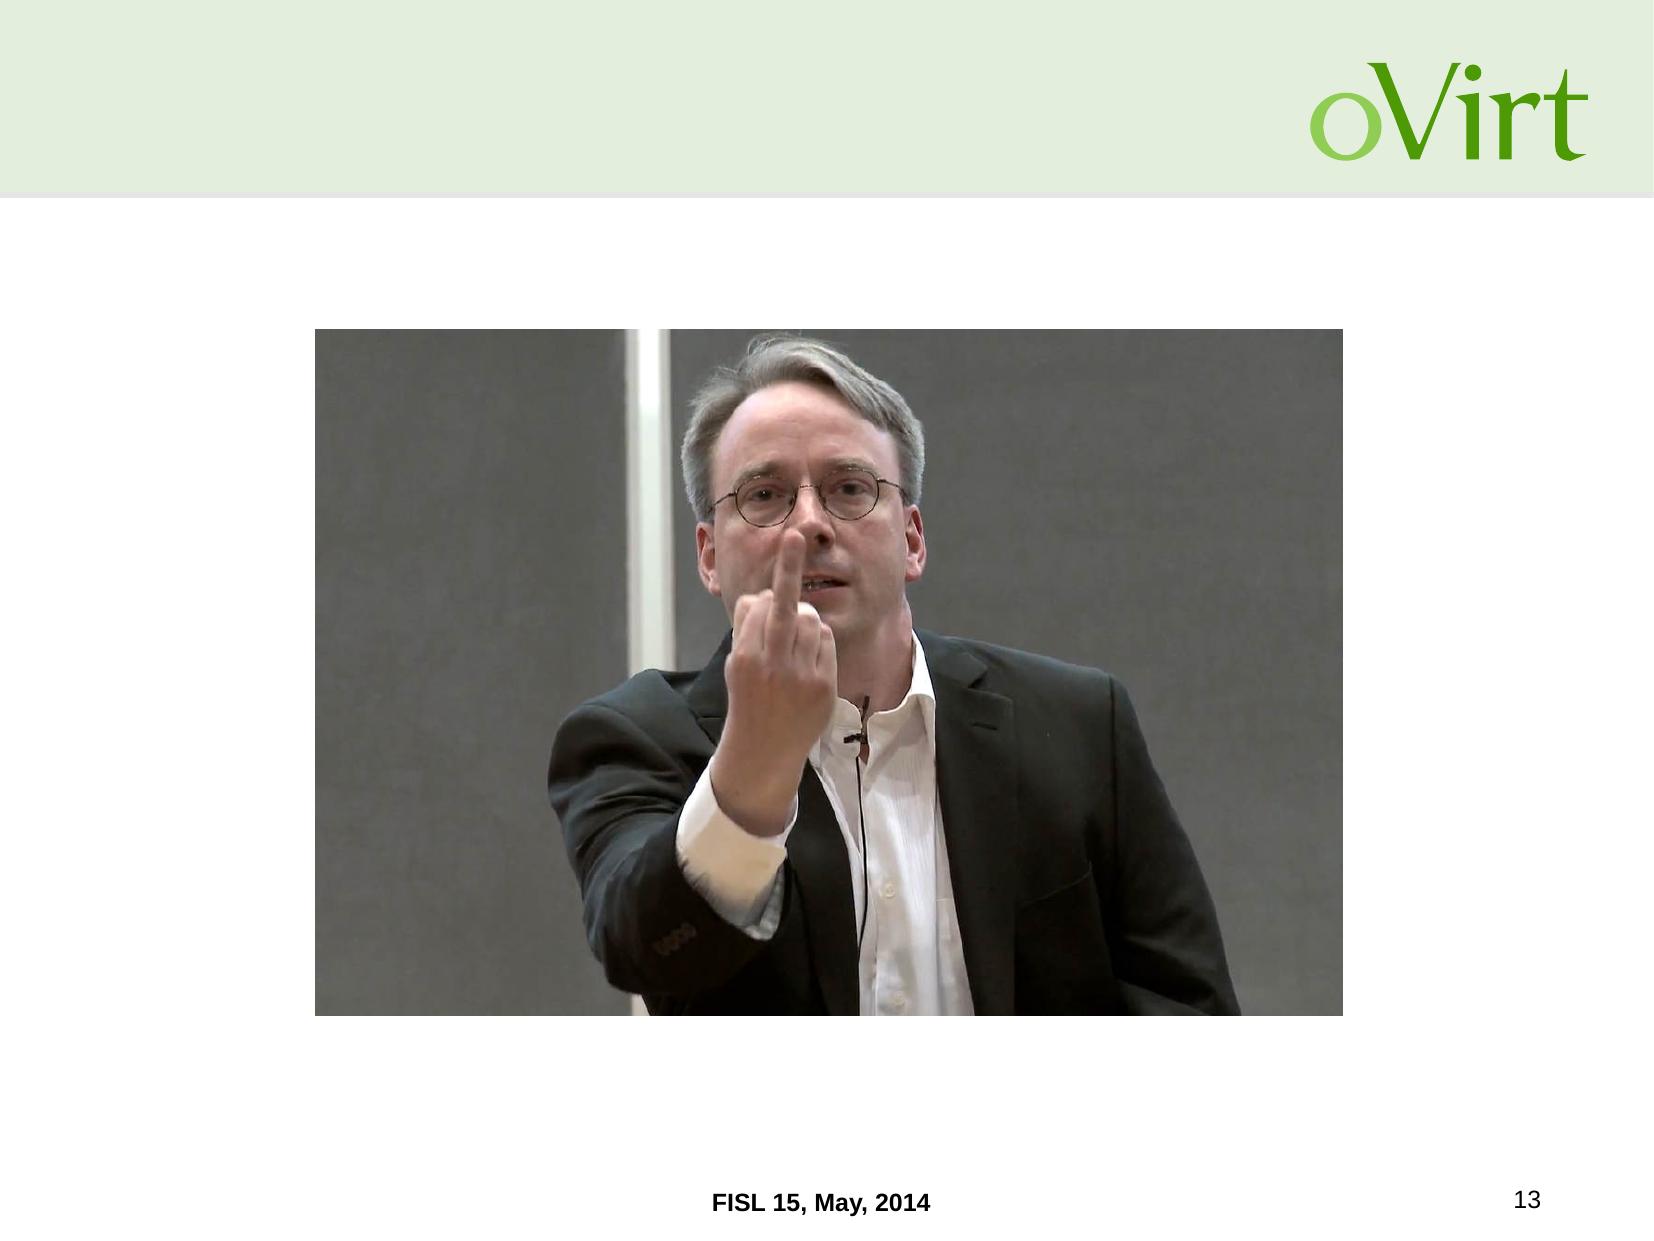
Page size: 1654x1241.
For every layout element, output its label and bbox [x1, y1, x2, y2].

picture [315, 329, 1343, 1016]
